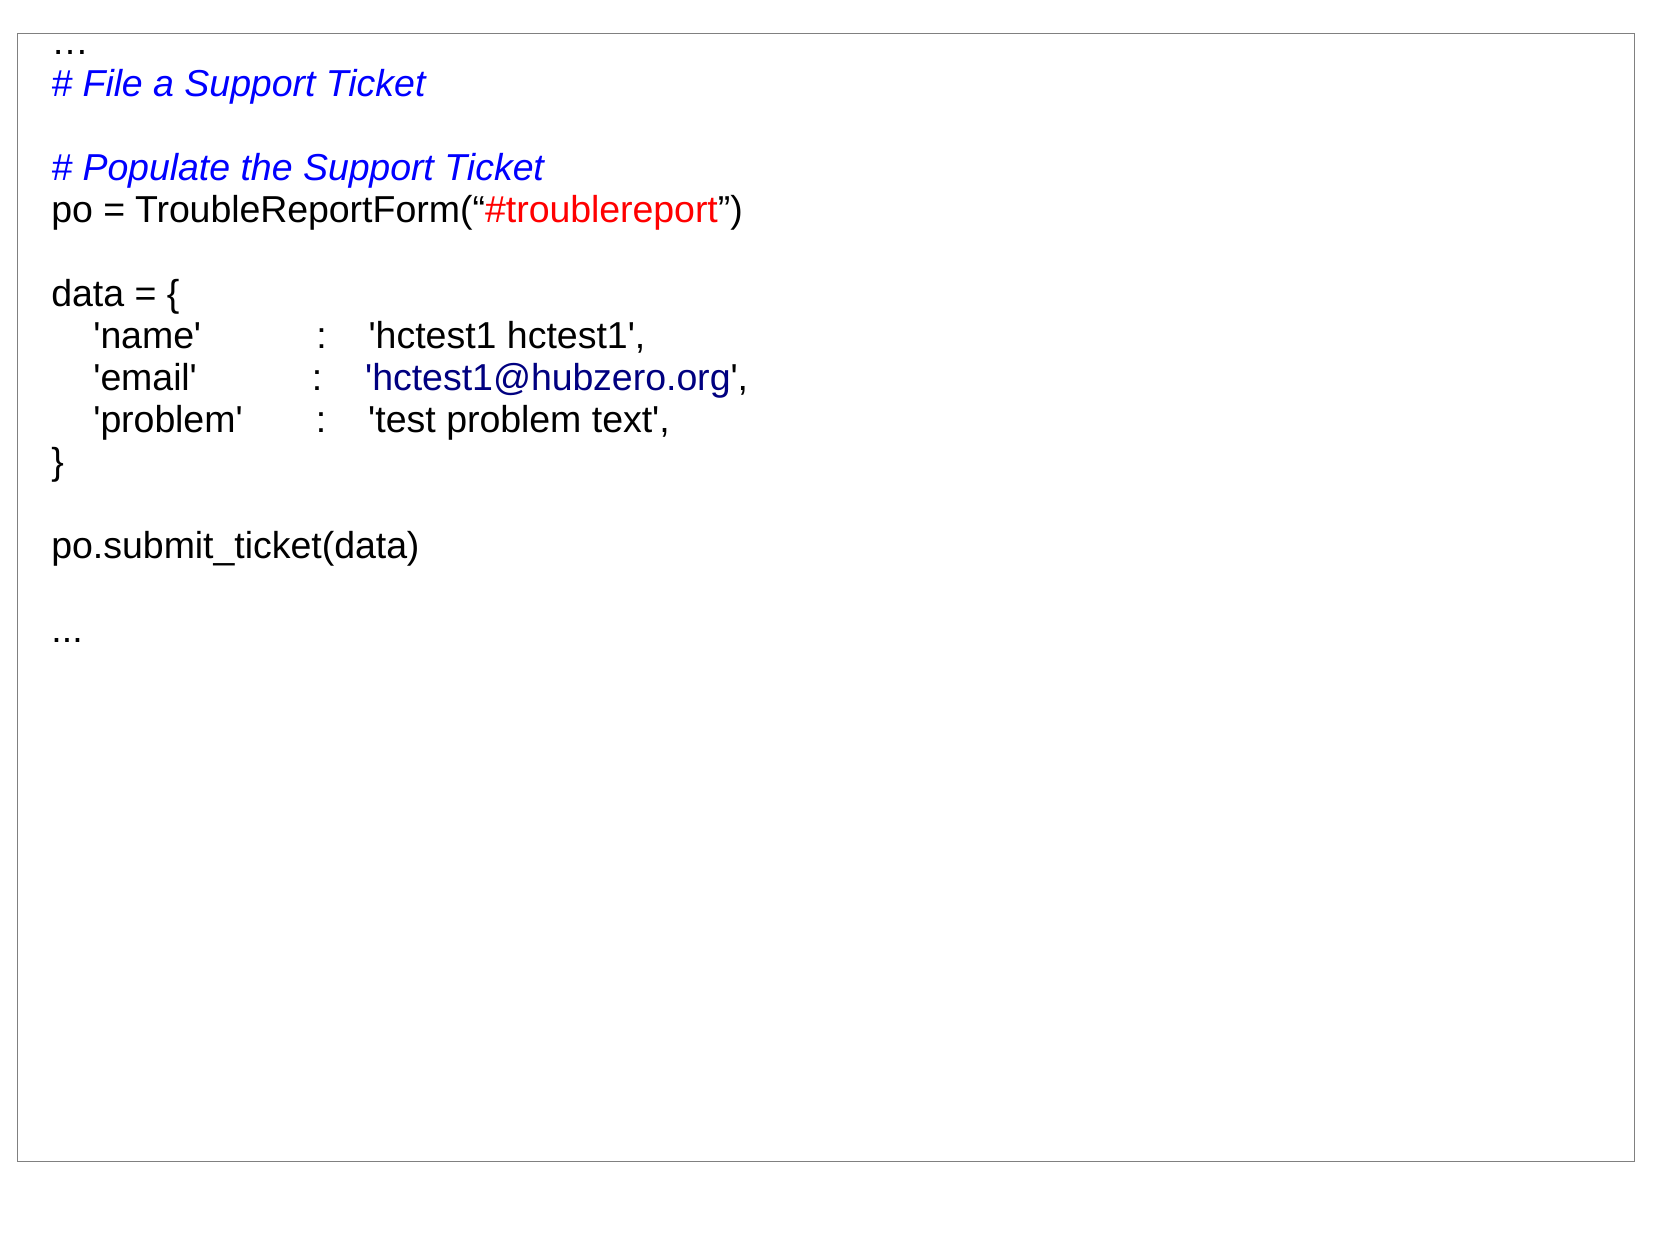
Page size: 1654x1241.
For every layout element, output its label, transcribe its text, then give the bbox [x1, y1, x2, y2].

text_box [17, 33, 1635, 1162]
text_box … # File a Support Ticket # Populate the Support Ticket po = TroubleReportForm(“#troublereport”) data = { 'name' : 'hctest1 hctest1', 'email' : 'hctest1@hubzero.org', 'problem' : 'test problem text', } po.submit_ticket(data) ... [36, 13, 1635, 1079]
